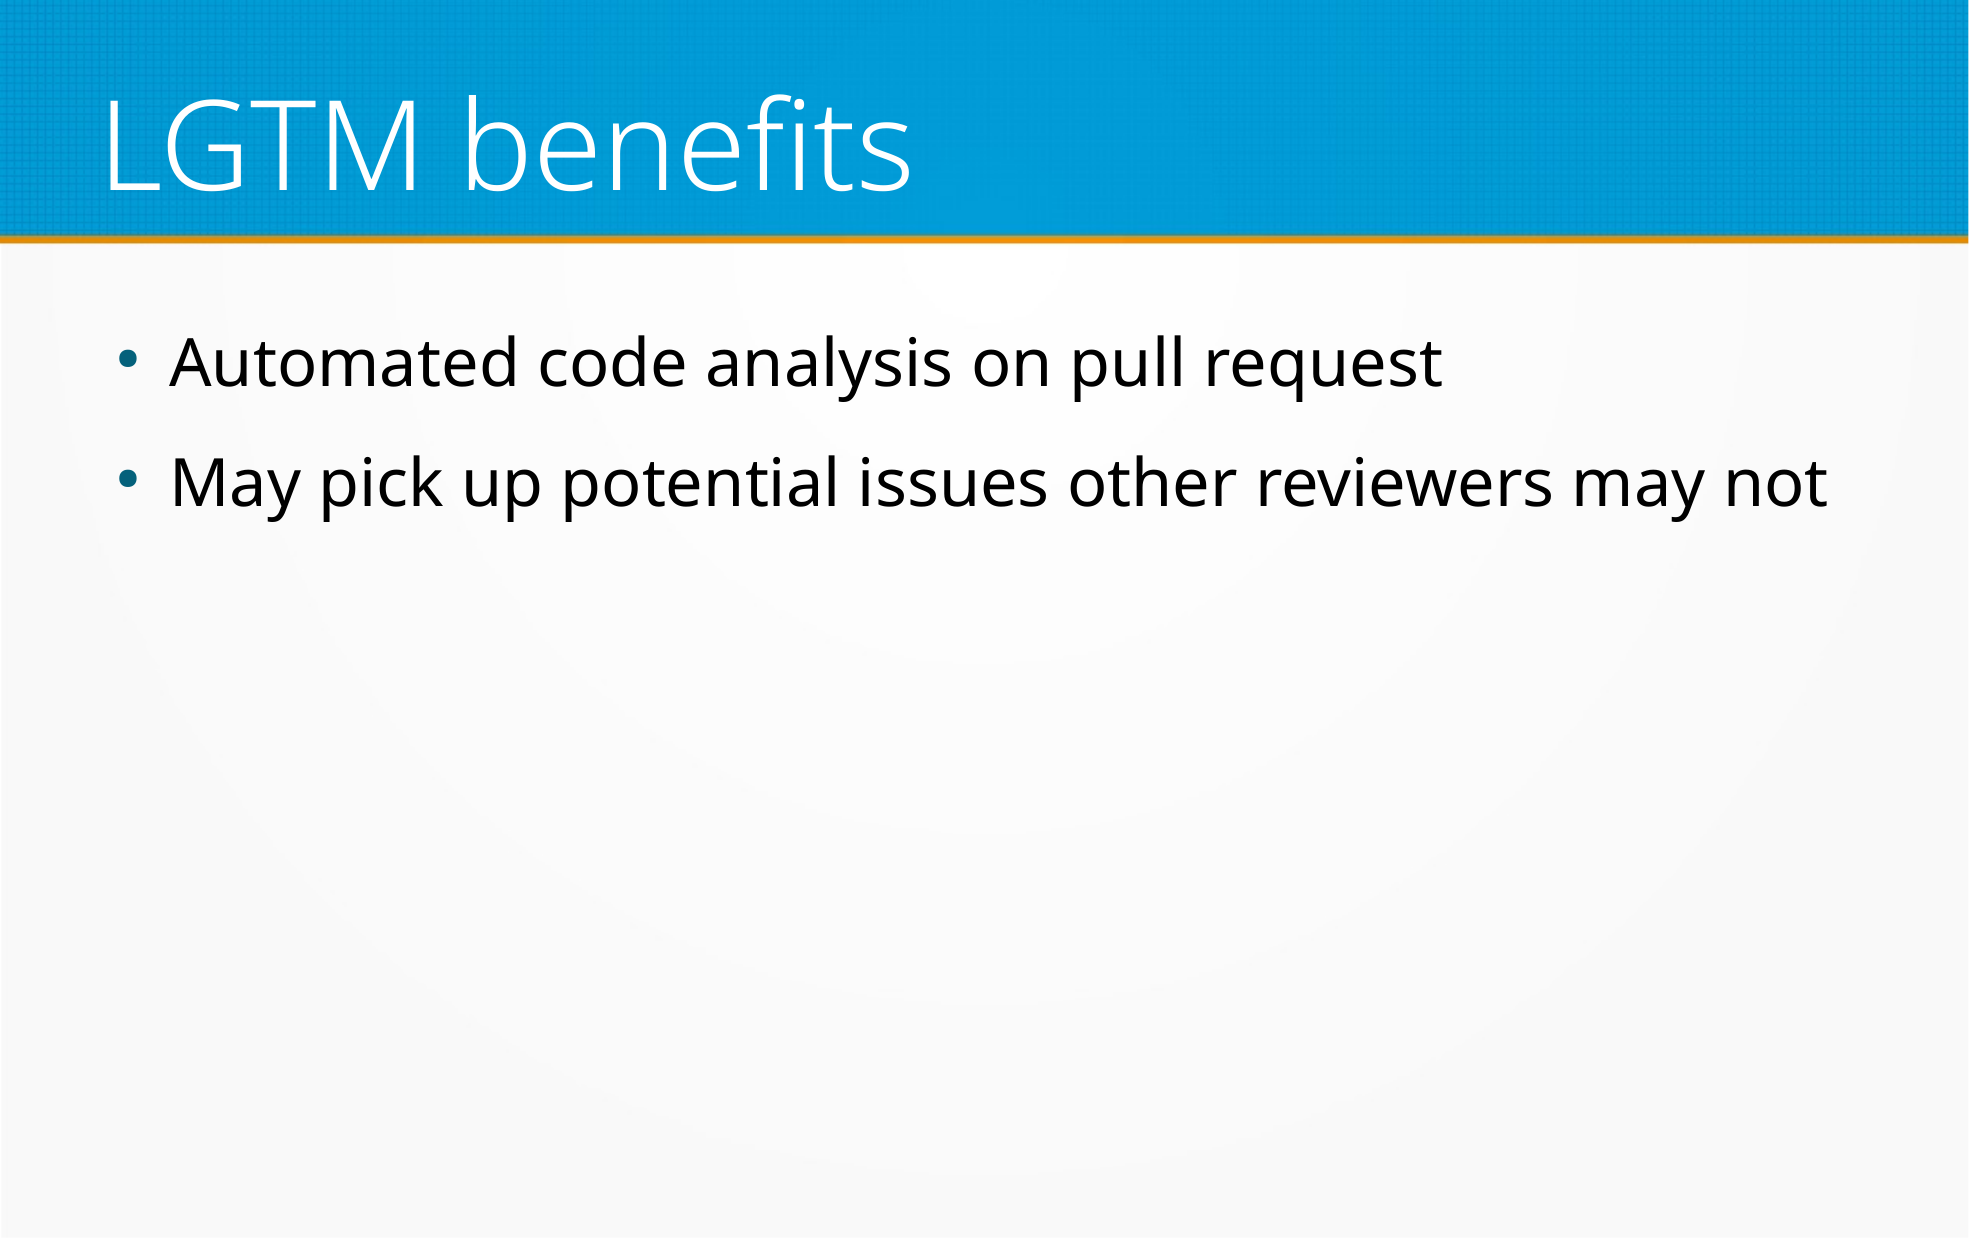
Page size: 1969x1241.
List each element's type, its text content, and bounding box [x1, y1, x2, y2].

title LGTM benefits [98, 19, 1870, 227]
picture [0, 233, 1969, 1241]
list Automated code analysis on pull request May pick up potential issues other reviewers may not [98, 315, 1861, 1081]
